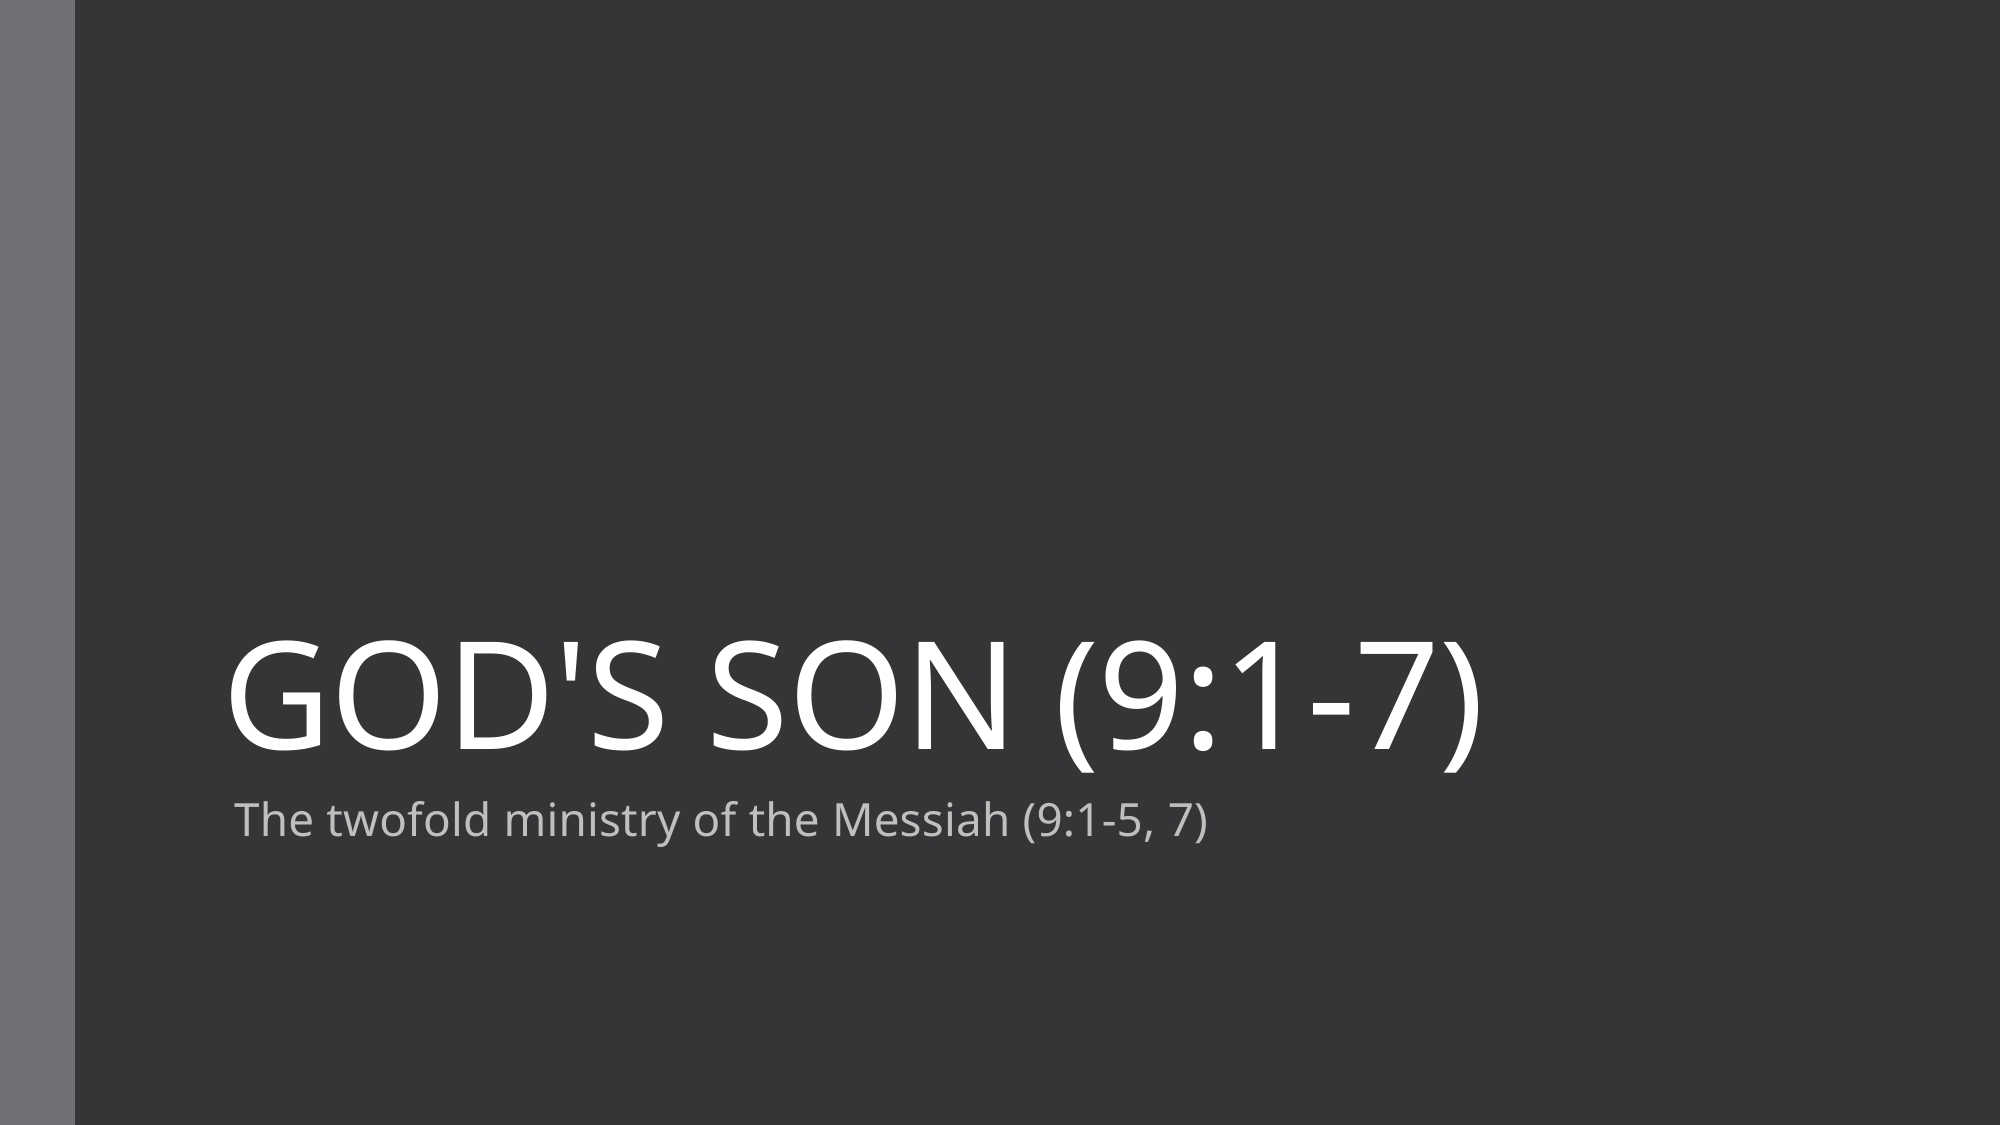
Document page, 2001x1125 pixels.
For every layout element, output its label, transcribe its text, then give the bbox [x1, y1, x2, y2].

title GOD'S SON (9:1-7) [206, 124, 1752, 787]
subtitle The twofold ministry of the Messiah (9:1-5, 7) [206, 787, 1752, 1066]
